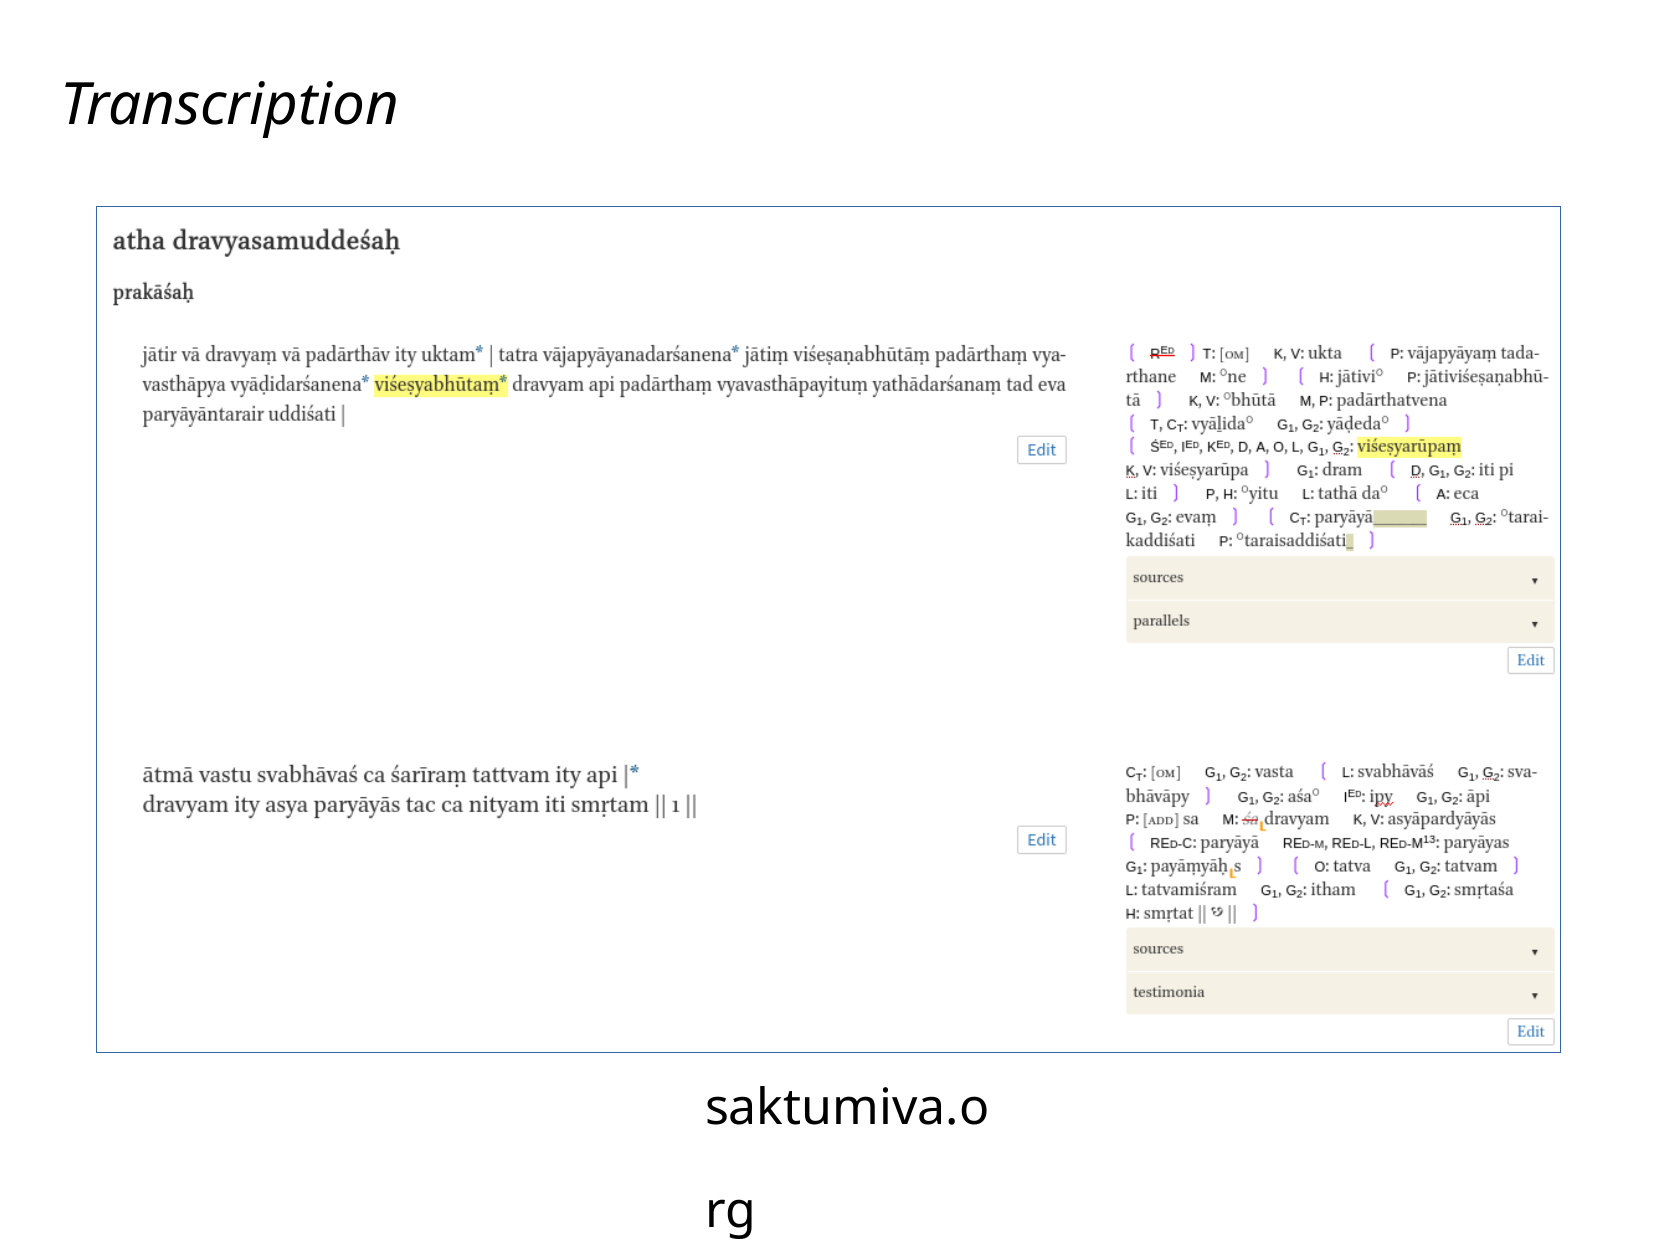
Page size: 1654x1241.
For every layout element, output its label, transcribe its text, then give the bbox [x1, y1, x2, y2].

text_box saktumiva.org [705, 1053, 1006, 1128]
picture [96, 206, 1561, 1053]
text_box Transcription [60, 22, 421, 133]
